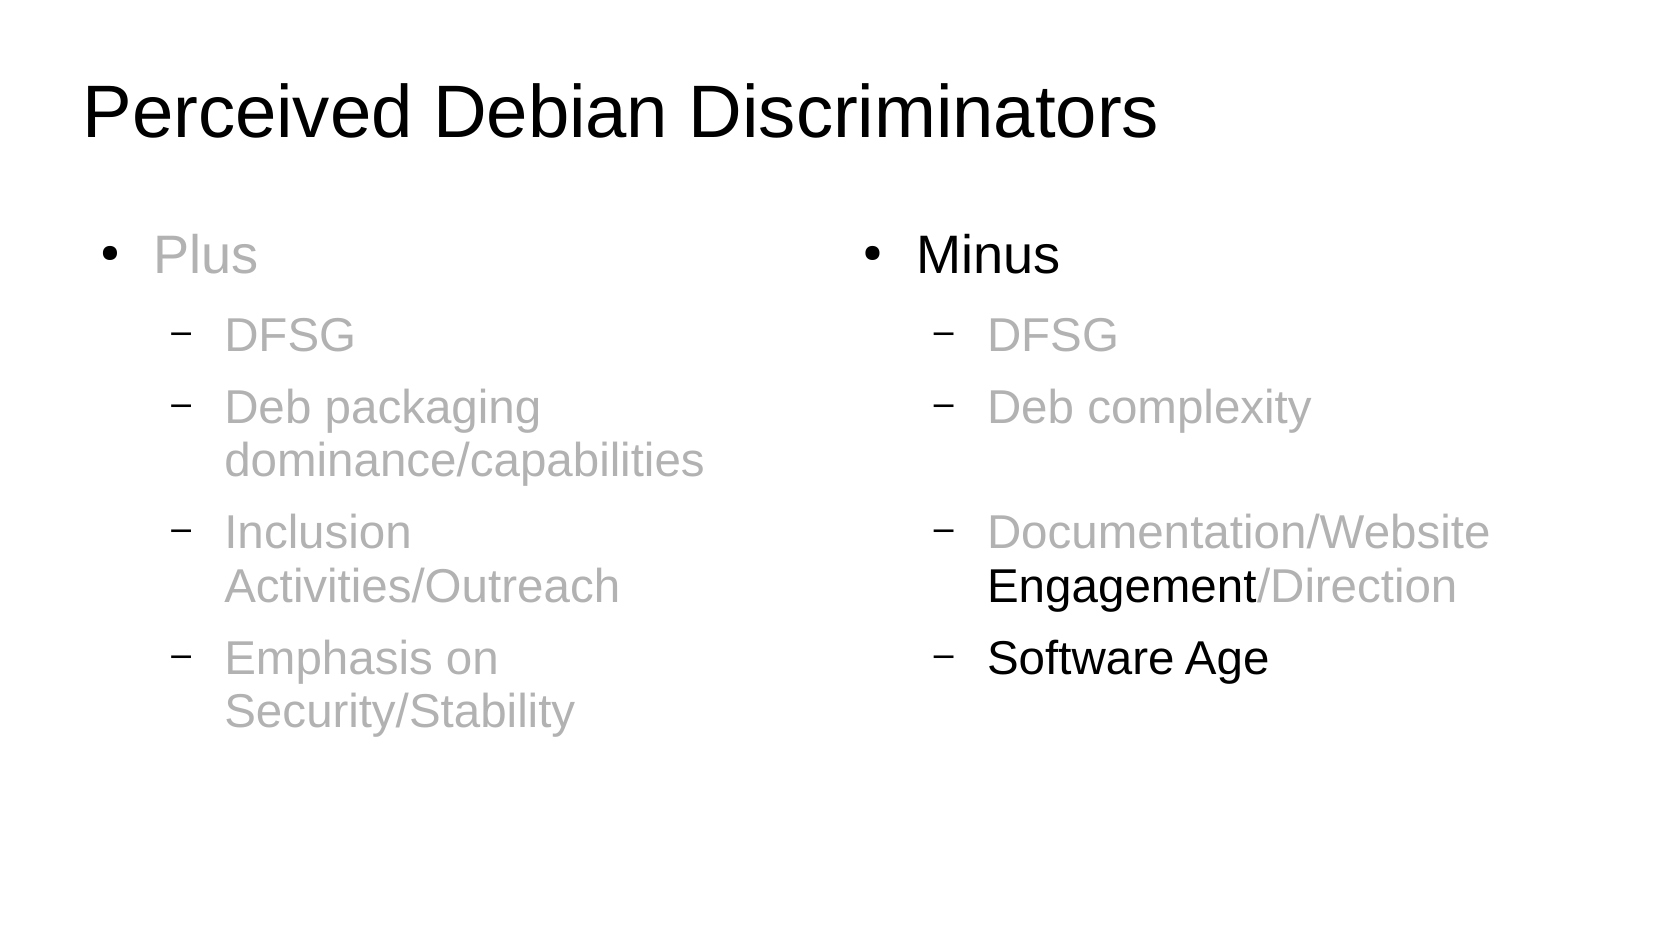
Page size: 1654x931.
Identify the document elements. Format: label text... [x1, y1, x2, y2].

title Perceived Debian Discriminators [82, 35, 1235, 189]
list Plus DFSG Deb packaging dominance/capabilities Inclusion Activities/Outreach Emphasis on Security/Stability [82, 224, 809, 764]
list Minus DFSG Deb complexity Documentation/Website Engagement/Direction Software Age [845, 224, 1572, 764]
